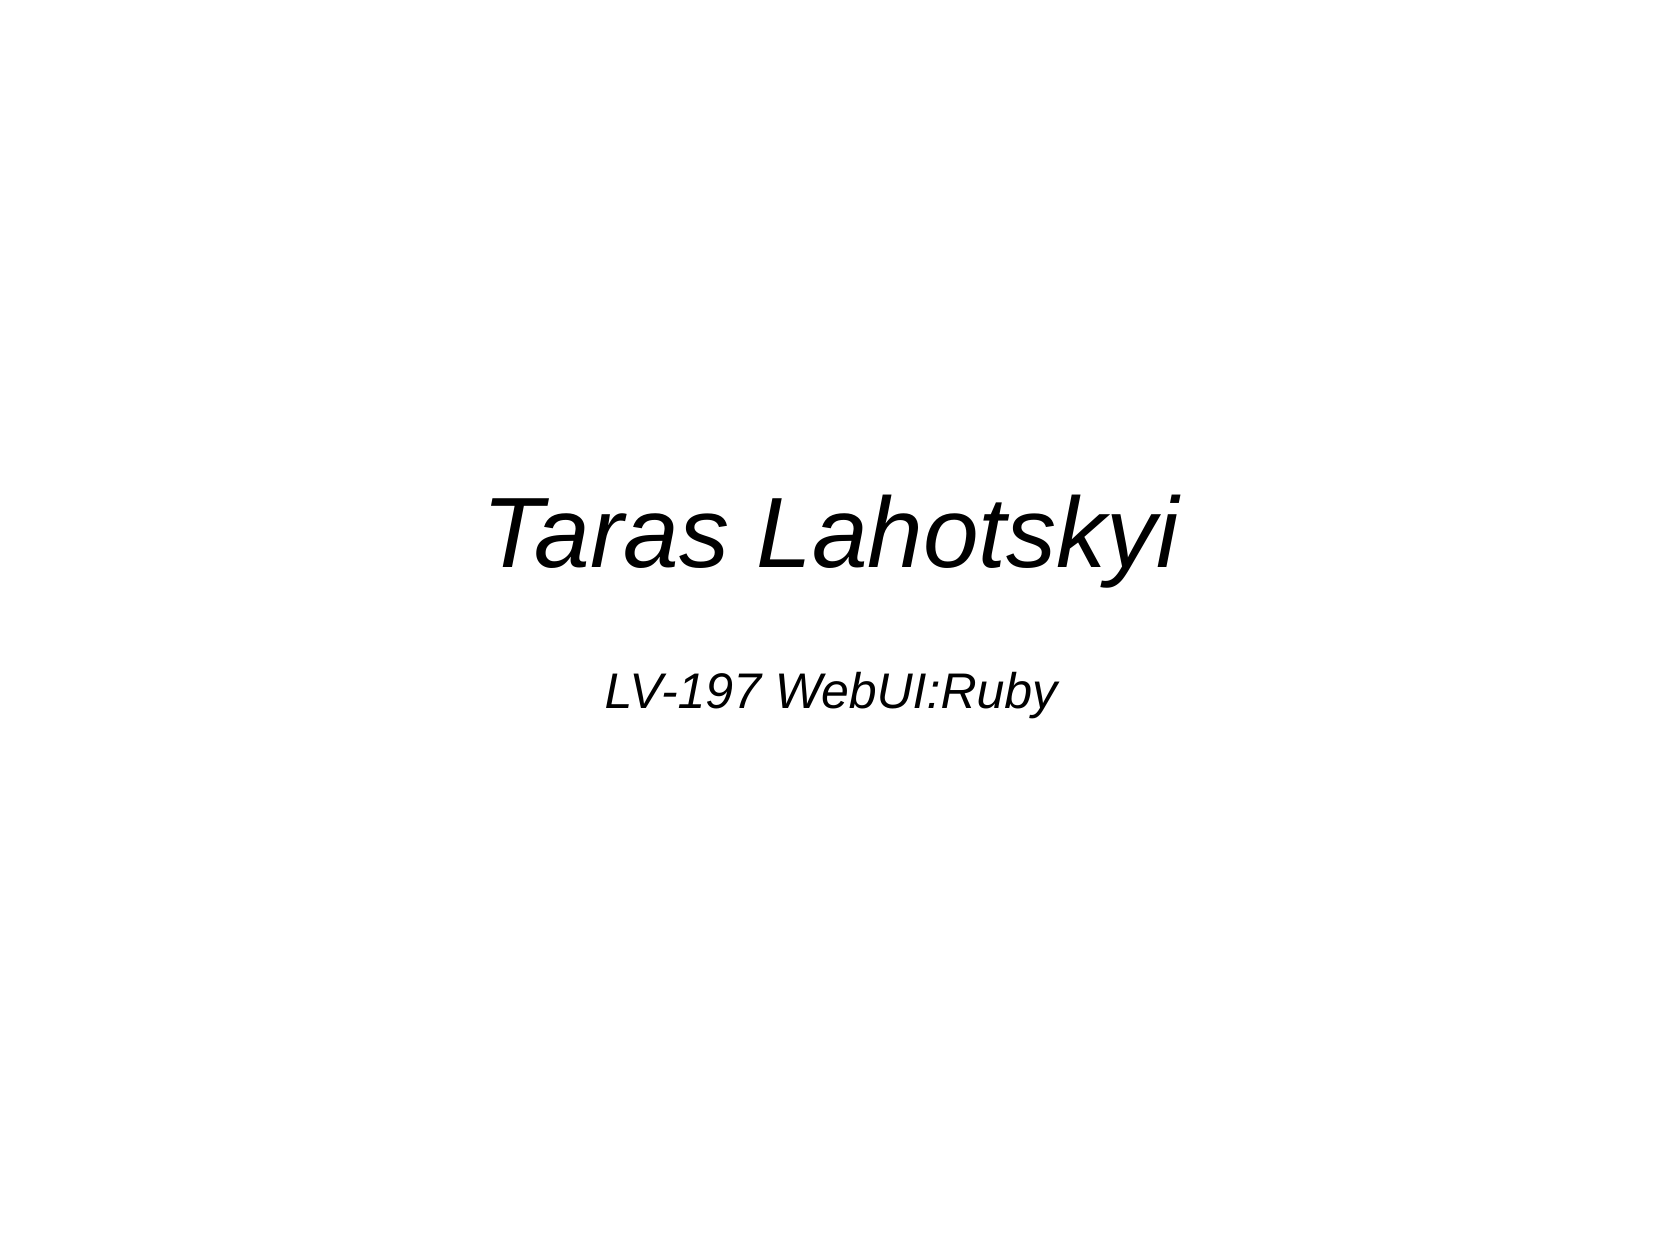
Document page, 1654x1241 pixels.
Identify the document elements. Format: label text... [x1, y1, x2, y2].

subtitle Taras Lahotskyi LV-197 WebUI:Ruby [86, 270, 1576, 991]
